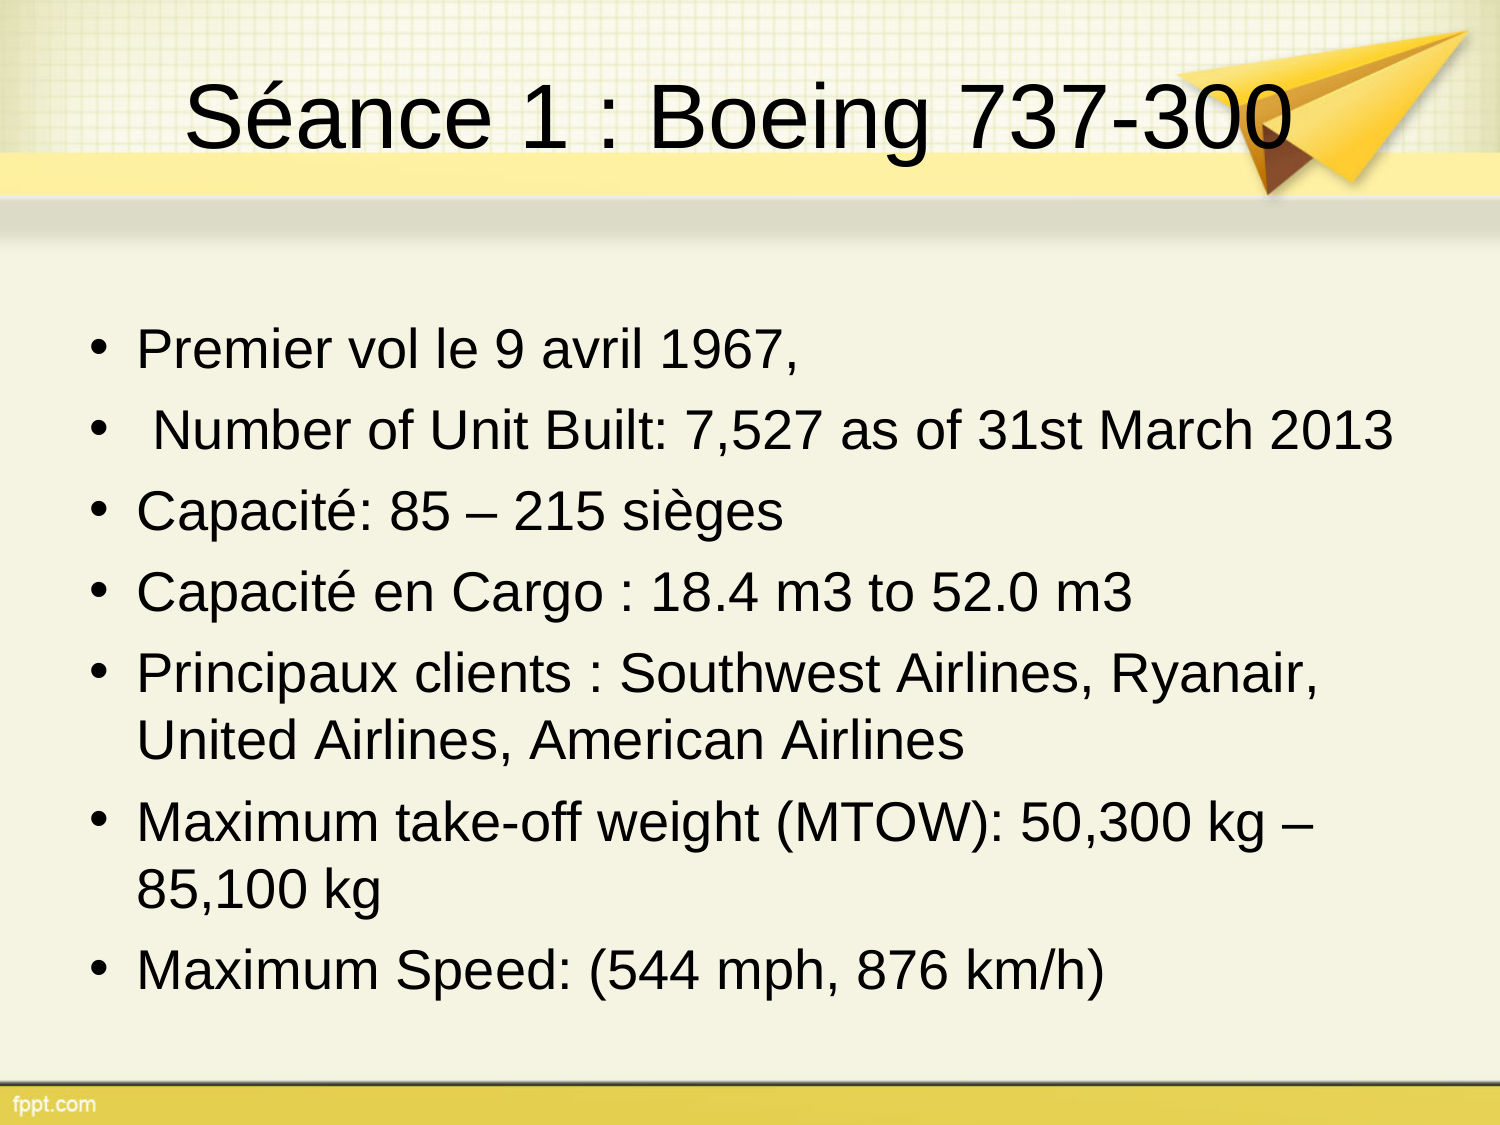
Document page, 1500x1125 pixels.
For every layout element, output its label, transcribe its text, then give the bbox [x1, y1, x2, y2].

list Premier vol le 9 avril 1967, Number of Unit Built: 7,527 as of 31st March 2013 Capacité: 85 – 215 sièges Capacité en Cargo : 18.4 m3 to 52.0 m3 Principaux clients : Southwest Airlines, Ryanair, United Airlines, American Airlines Maximum take-off weight (MTOW): 50,300 kg – 85,100 kg Maximum Speed: (544 mph, 876 km/h) [75, 304, 1426, 1047]
title Séance 1 : Boeing 737-300 [64, 30, 1415, 192]
picture [0, 0, 1500, 1125]
